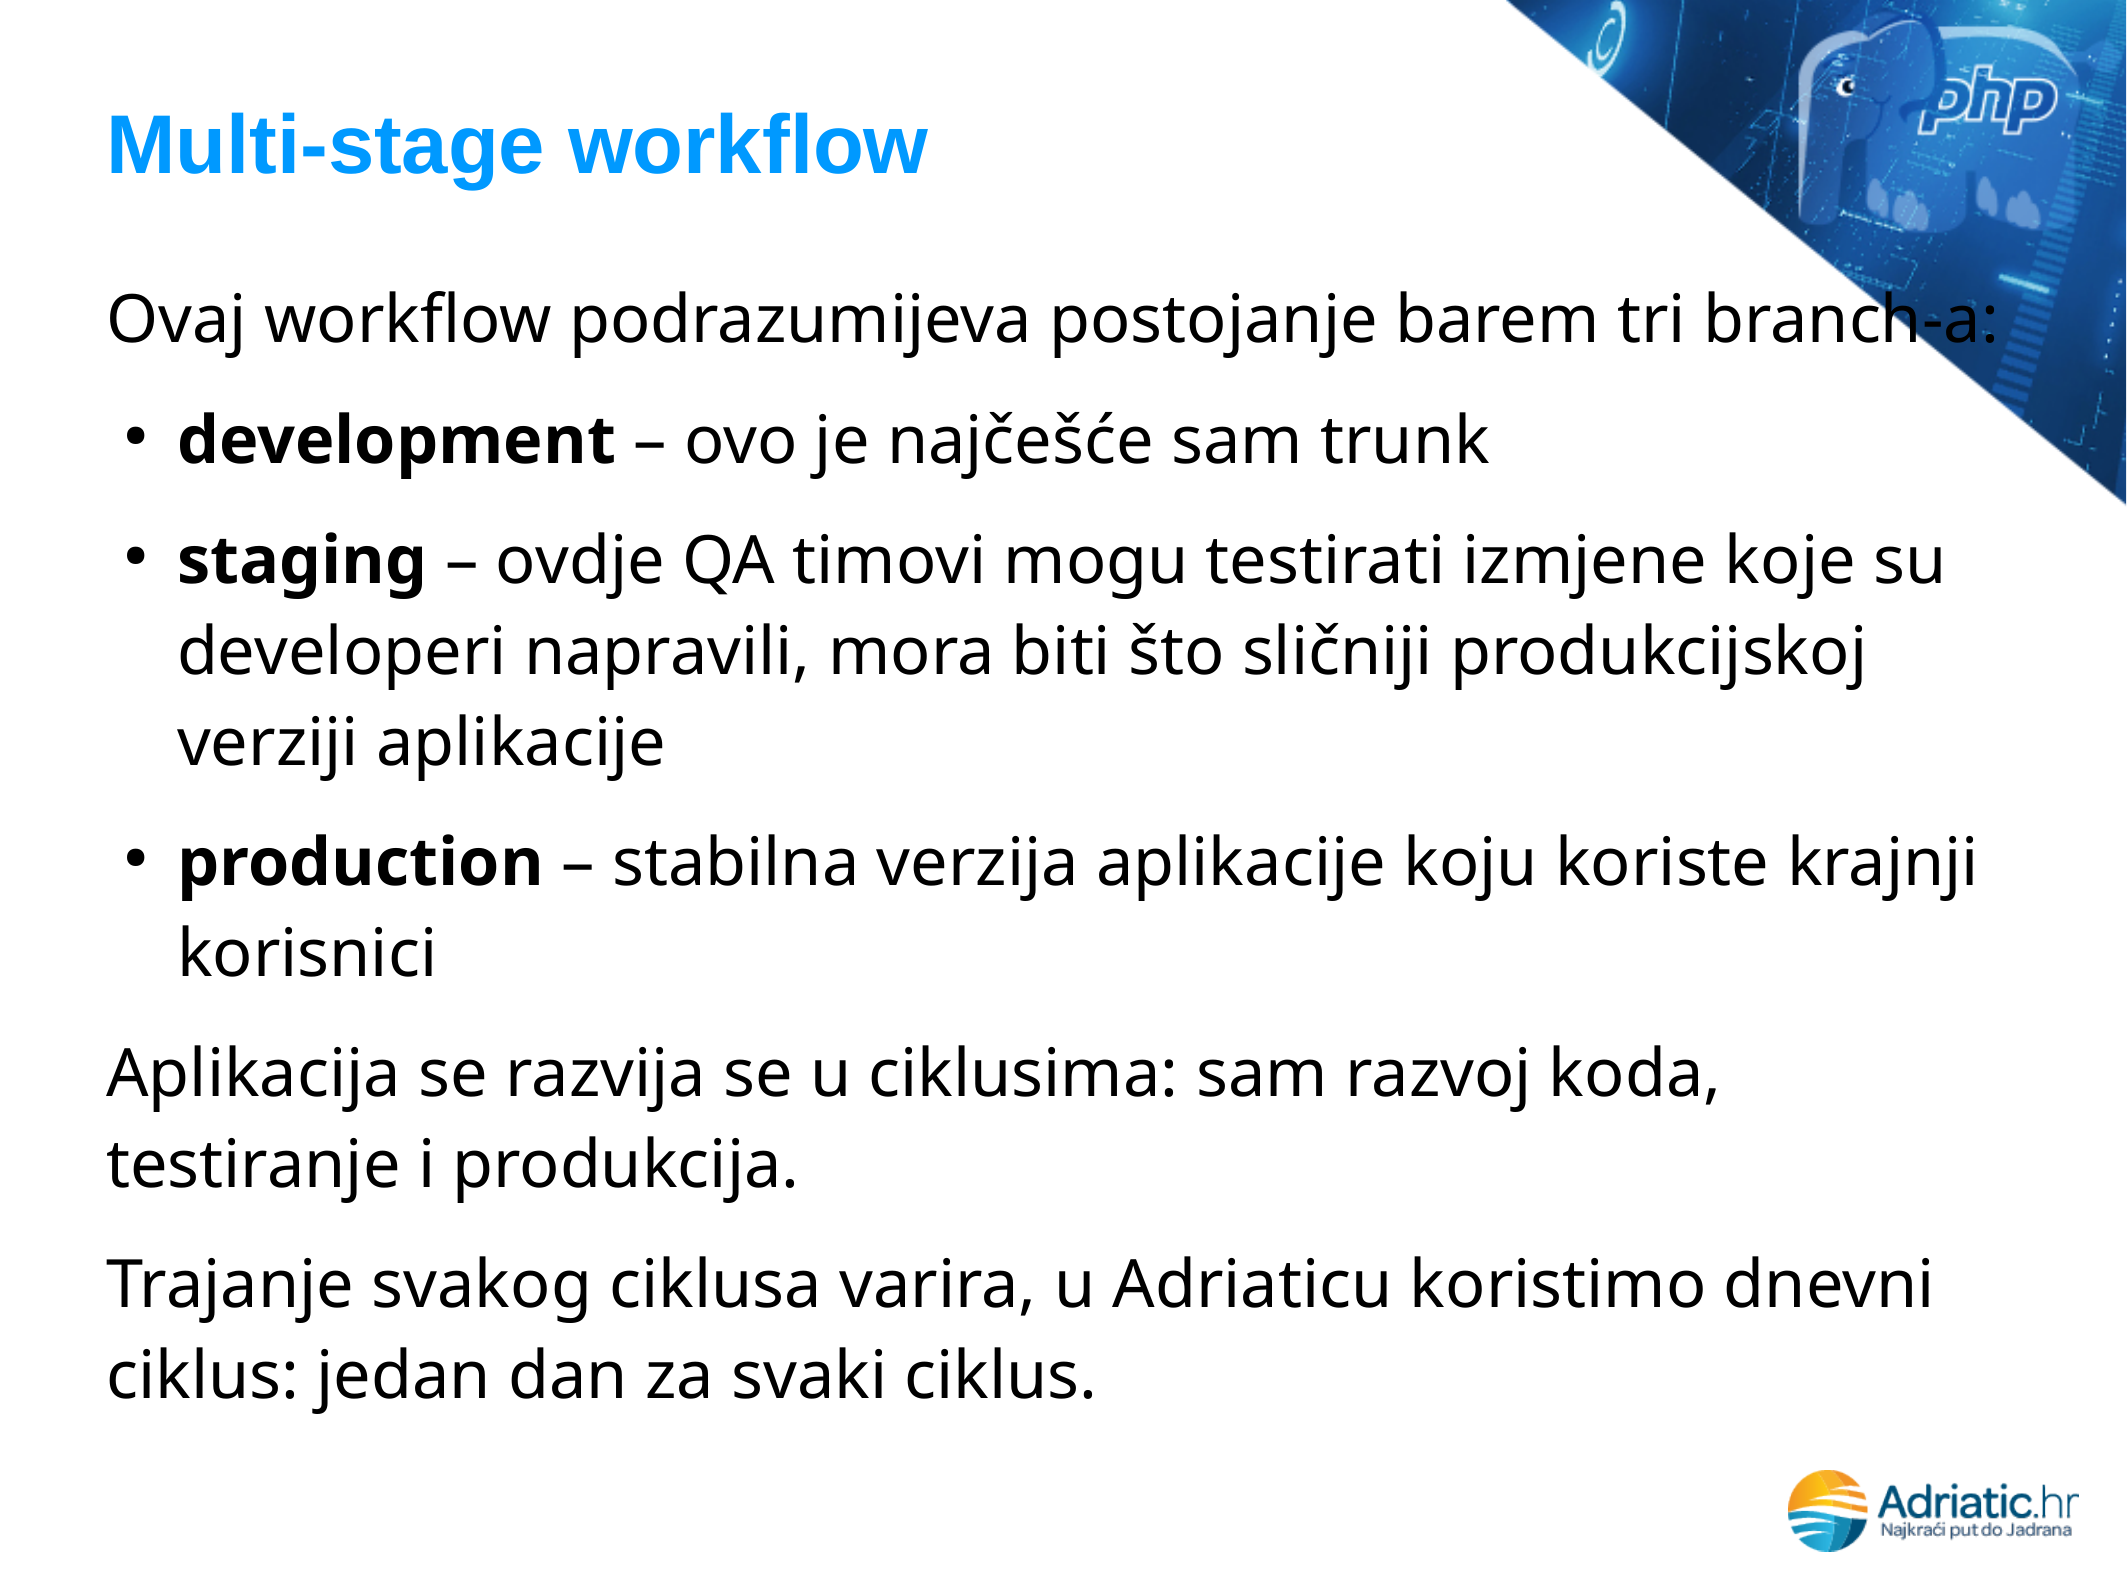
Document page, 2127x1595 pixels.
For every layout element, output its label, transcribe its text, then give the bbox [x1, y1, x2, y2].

picture [1505, 0, 2127, 625]
title Multi-stage workflow [106, 70, 1630, 219]
picture [1788, 1470, 2079, 1552]
list Ovaj workflow podrazumijeva postojanje barem tri branch-a: development – ovo je najčešće sam trunk staging – ovdje QA timovi mogu testirati izmjene koje su developeri napravili, mora biti što sličniji produkcijskoj verziji aplikacije production – stabilna verzija aplikacije koju koriste krajnji korisnici Aplikacija se razvija se u ciklusima: sam razvoj koda, testiranje i produkcija. Trajanje svakog ciklusa varira, u Adriaticu koristimo dnevni ciklus: jedan dan za svaki ciklus. [106, 271, 2008, 1453]
